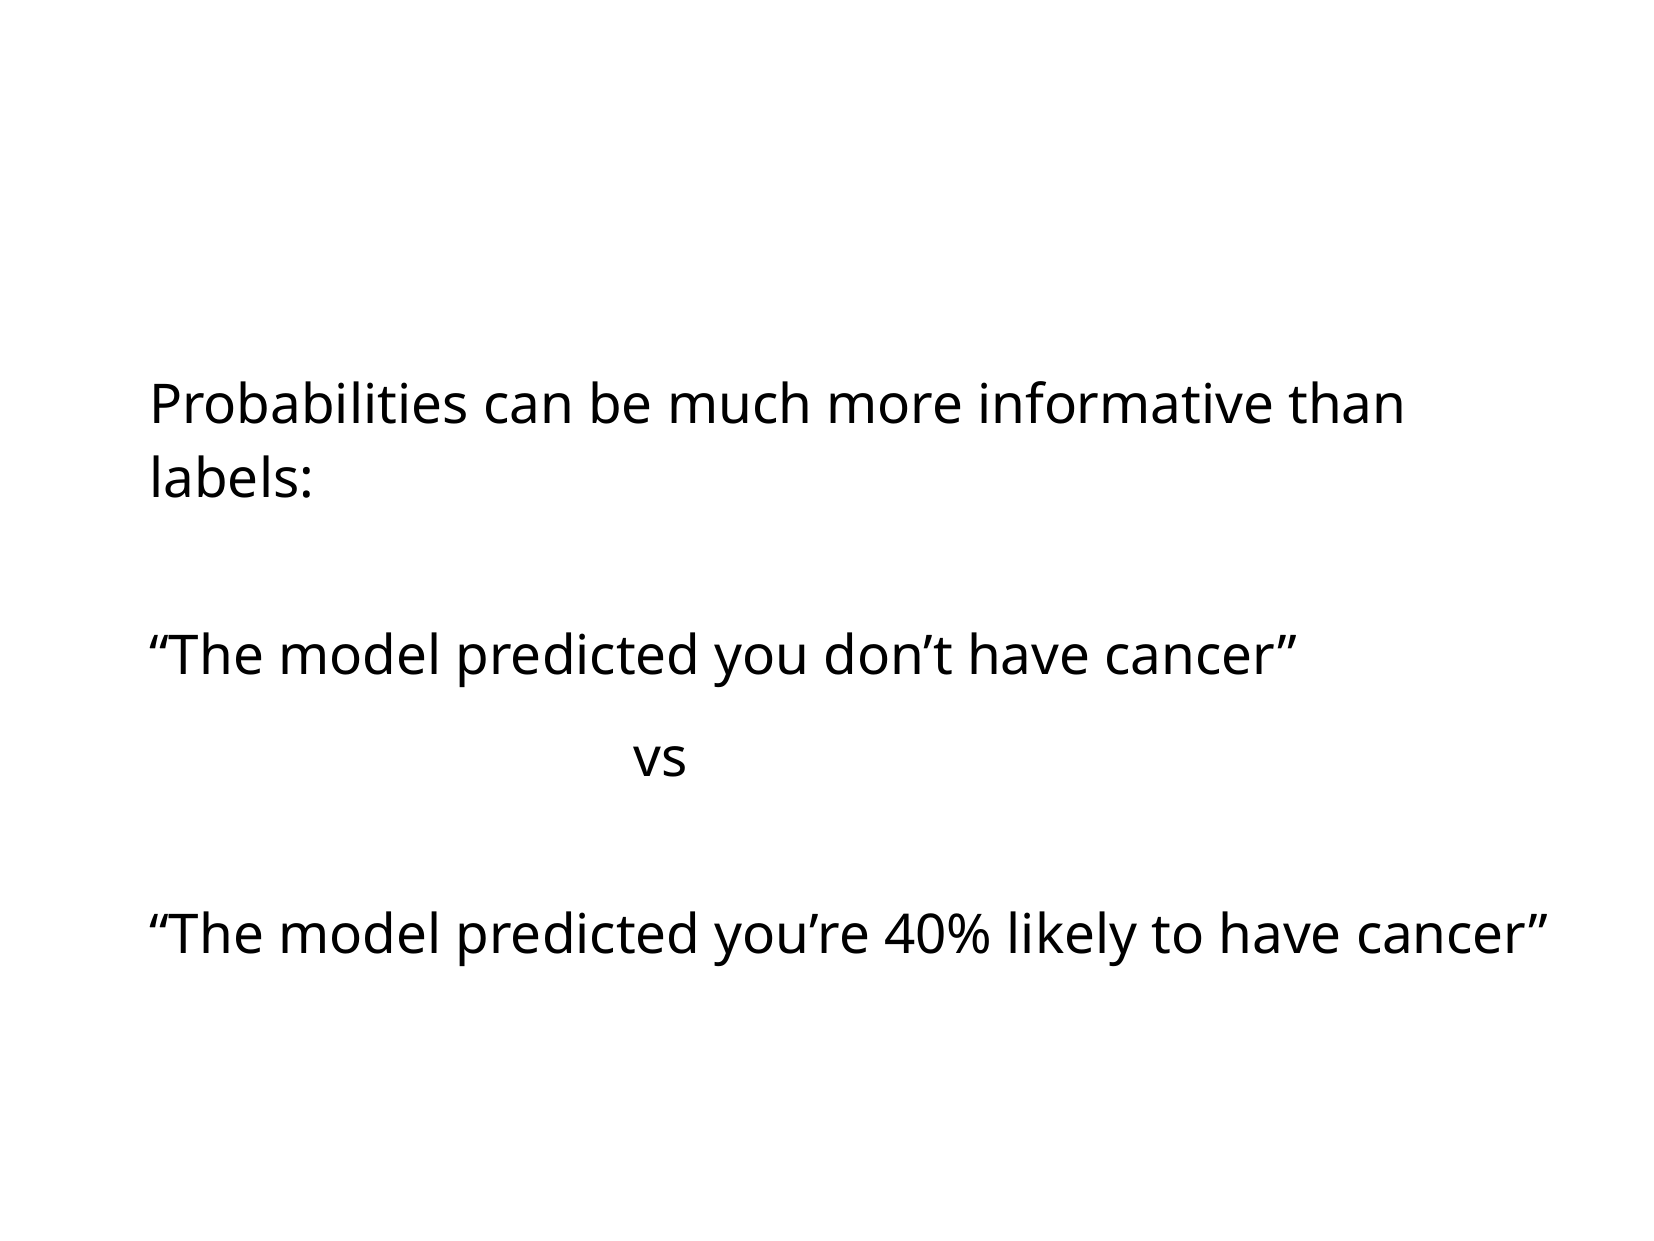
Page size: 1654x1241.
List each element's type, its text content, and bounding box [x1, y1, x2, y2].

list Probabilities can be much more informative than labels: “The model predicted you don’t have cancer” vs “The model predicted you’re 40% likely to have cancer” [82, 290, 1571, 1010]
